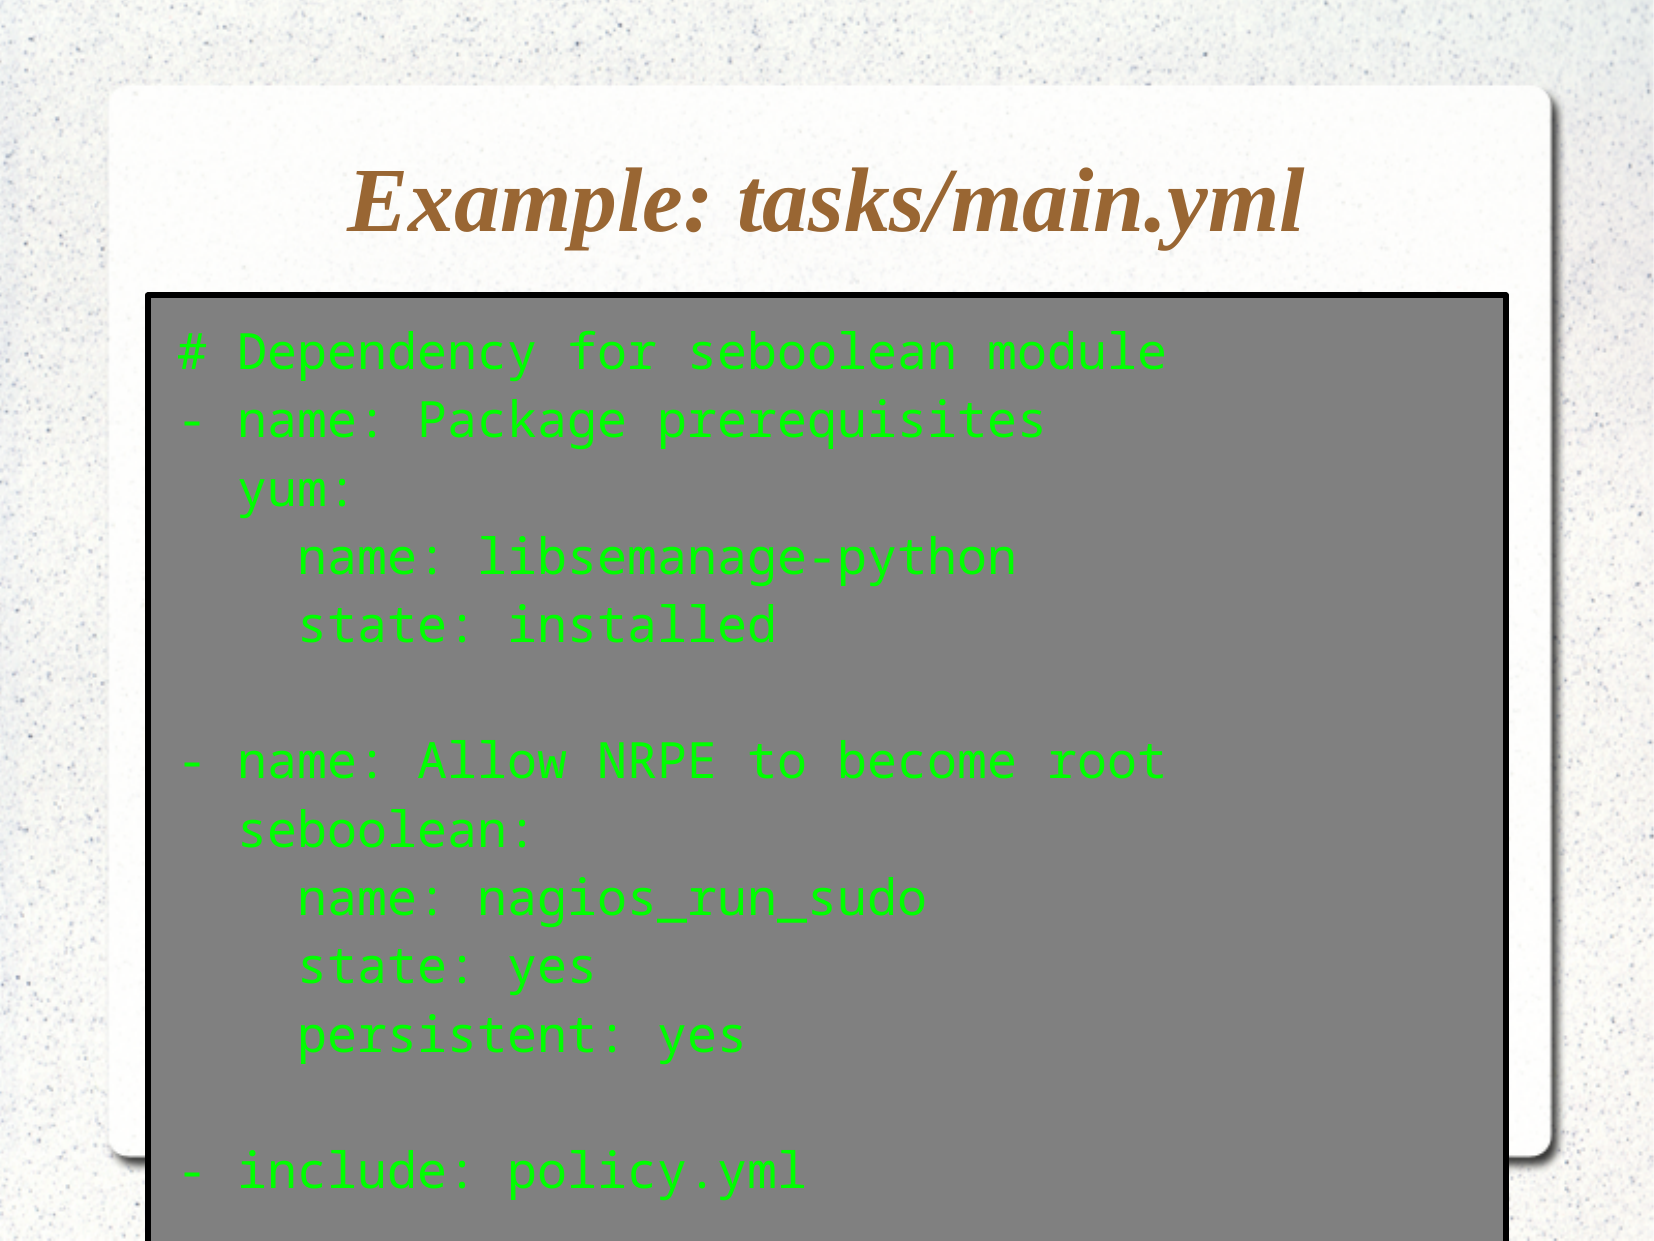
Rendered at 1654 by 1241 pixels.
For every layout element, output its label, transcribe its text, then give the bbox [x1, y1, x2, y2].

title Example: tasks/main.yml [118, 96, 1536, 304]
text_box # Dependency for seboolean module - name: Package prerequisites yum: name: libsemanage-python state: installed - name: Allow NRPE to become root seboolean: name: nagios_run_sudo state: yes persistent: yes - include: policy.yml [147, 295, 1506, 1149]
picture [0, 0, 1654, 1241]
